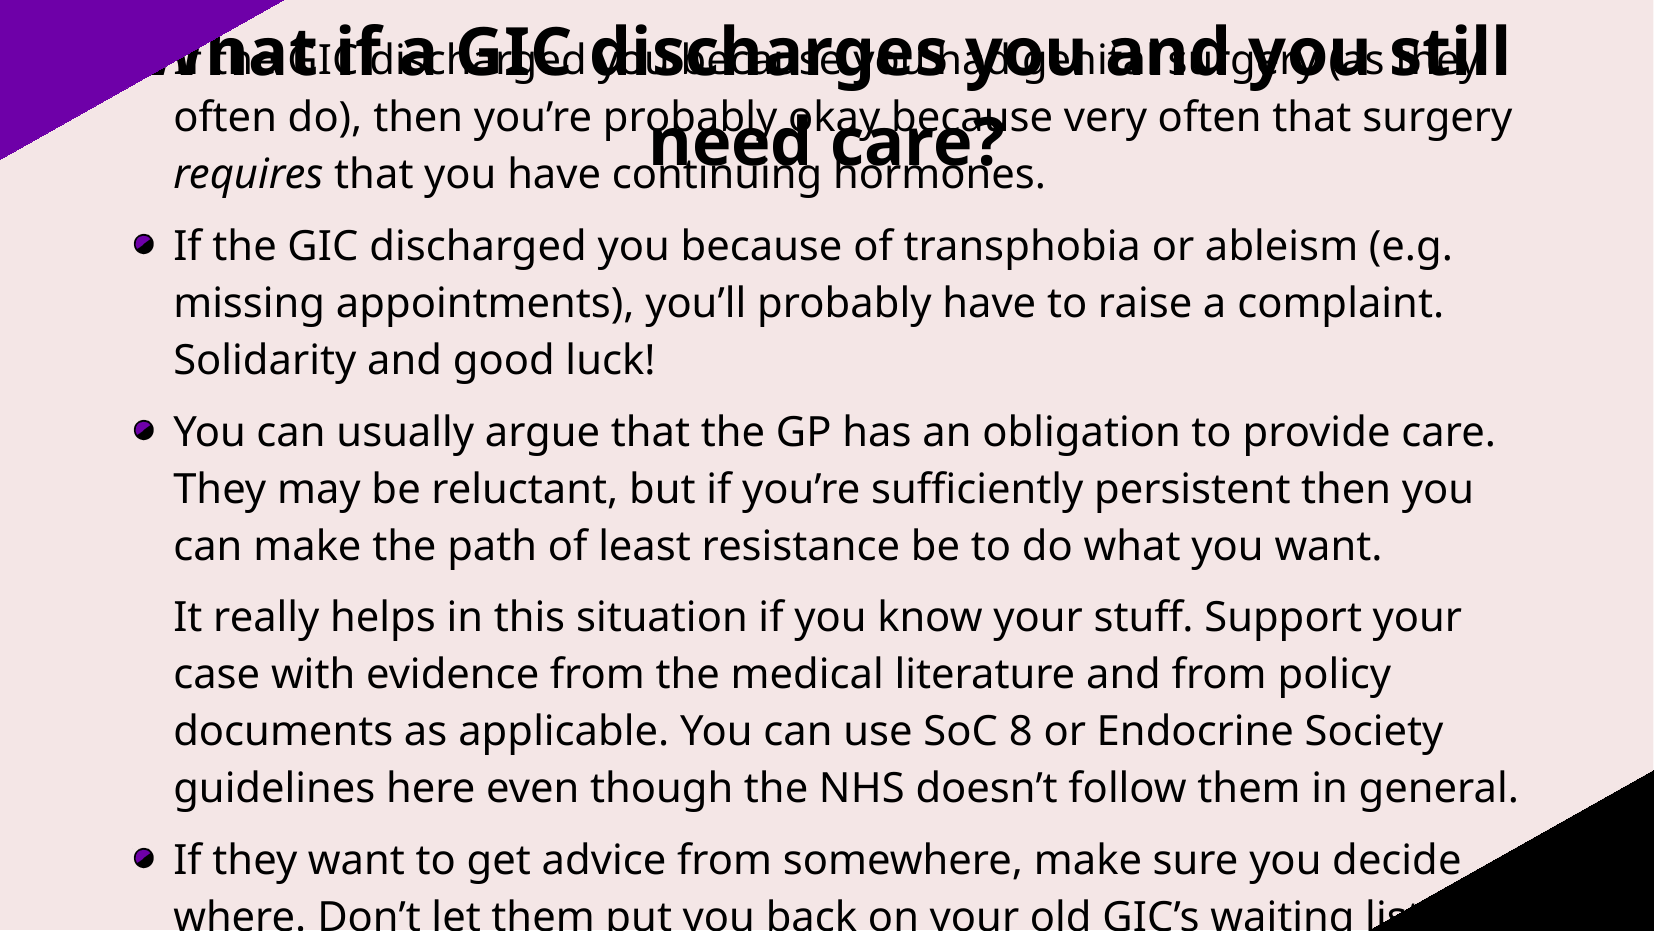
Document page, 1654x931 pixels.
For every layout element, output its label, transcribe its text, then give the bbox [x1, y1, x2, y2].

title What if a GIC discharges you and you still need care? [82, 35, 1571, 154]
text_box [0, 0, 284, 160]
text_box [1370, 770, 1654, 931]
subtitle If the GIC discharged you because you had genital surgery (as they often do), then you’re probably okay because very often that surgery requires that you have continuing hormones. If the GIC discharged you because of transphobia or ableism (e.g. missing appointments), you’ll probably have to raise a complaint. Solidarity and good luck! You can usually argue that the GP has an obligation to provide care. They may be reluctant, but if you’re sufficiently persistent then you can make the path of least resistance be to do what you want. It really helps in this situation if you know your stuff. Support your case with evidence from the medical literature and from policy documents as applicable. You can use SoC 8 or Endocrine Society guidelines here even though the NHS doesn’t follow them in general. If they want to get advice from somewhere, make sure you decide where. Don’t let them put you back on your old GIC’s waiting list as though you were a new patient. [132, 141, 1526, 890]
